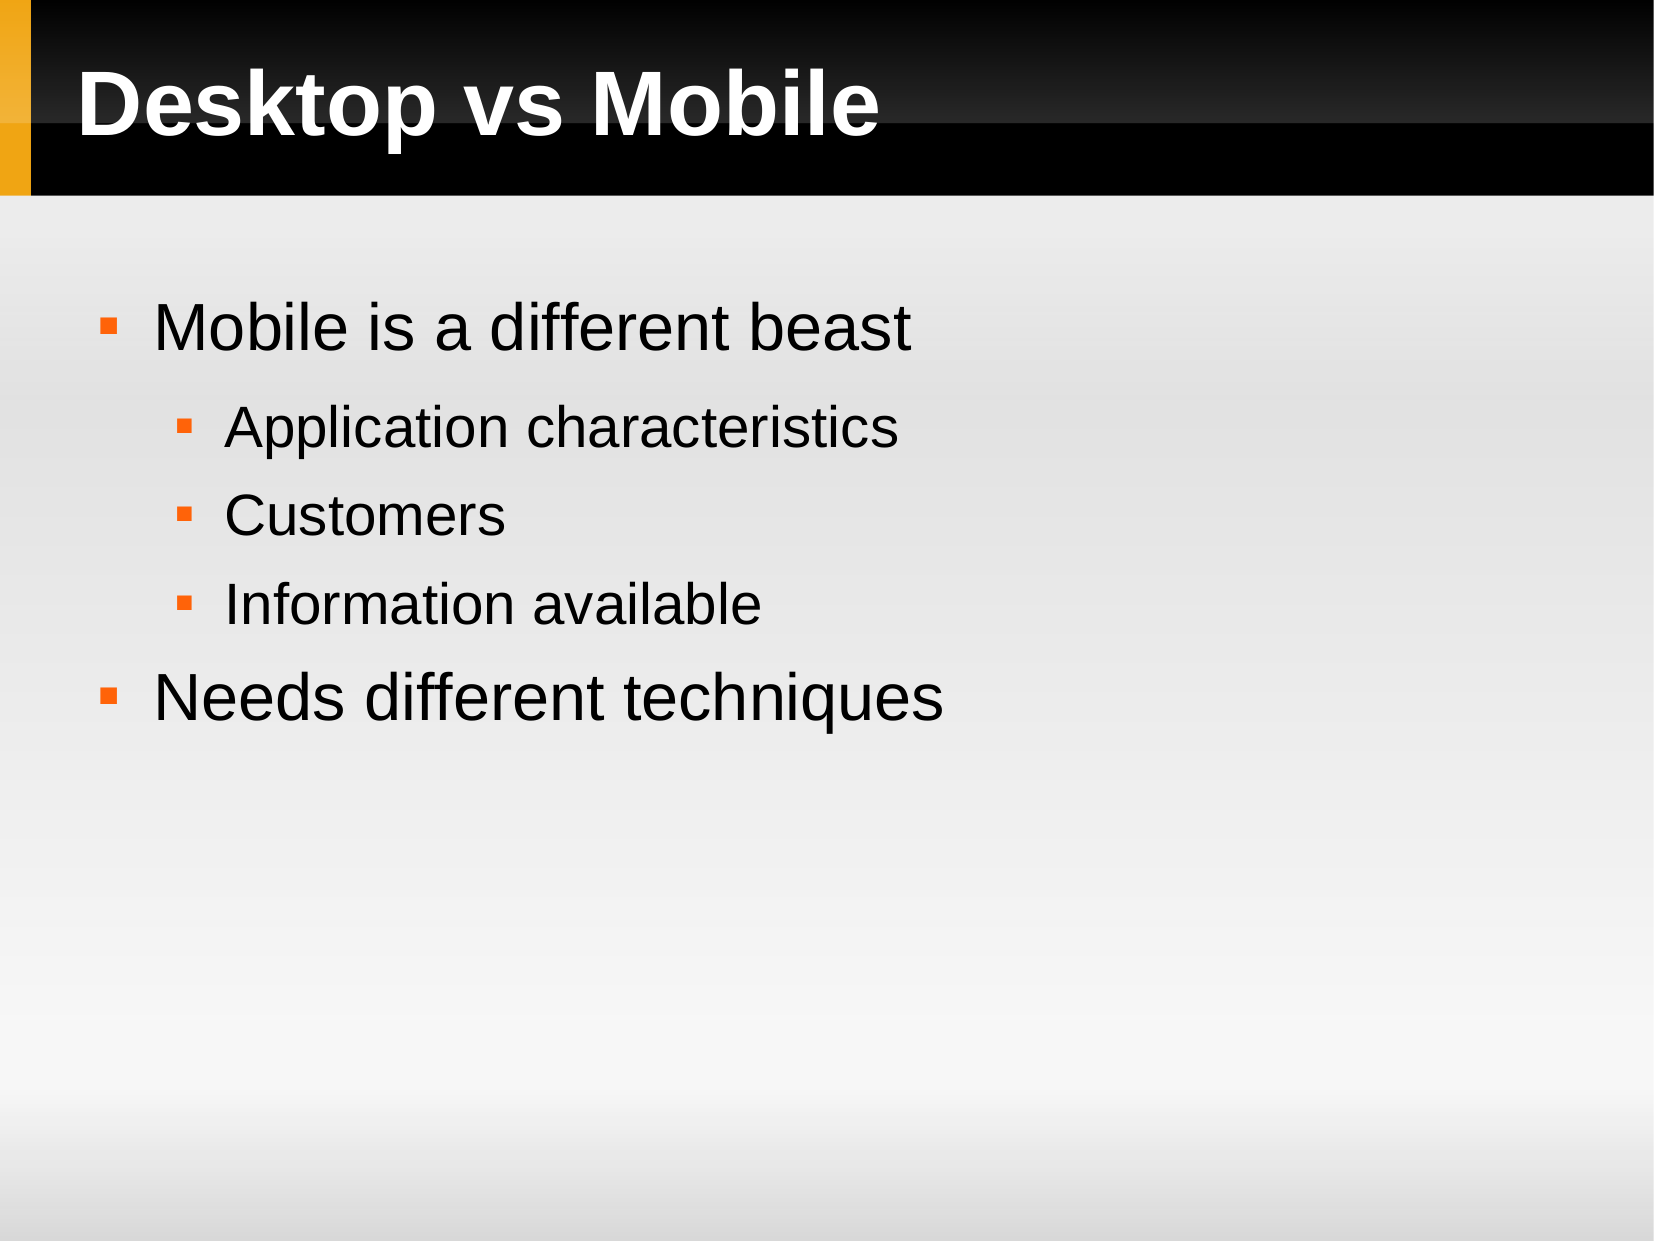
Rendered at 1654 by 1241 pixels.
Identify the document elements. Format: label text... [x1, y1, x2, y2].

list Mobile is a different beast Application characteristics Customers Information available Needs different techniques [82, 290, 1571, 1094]
title Desktop vs Mobile [76, 0, 1565, 208]
picture [0, 0, 1654, 1241]
